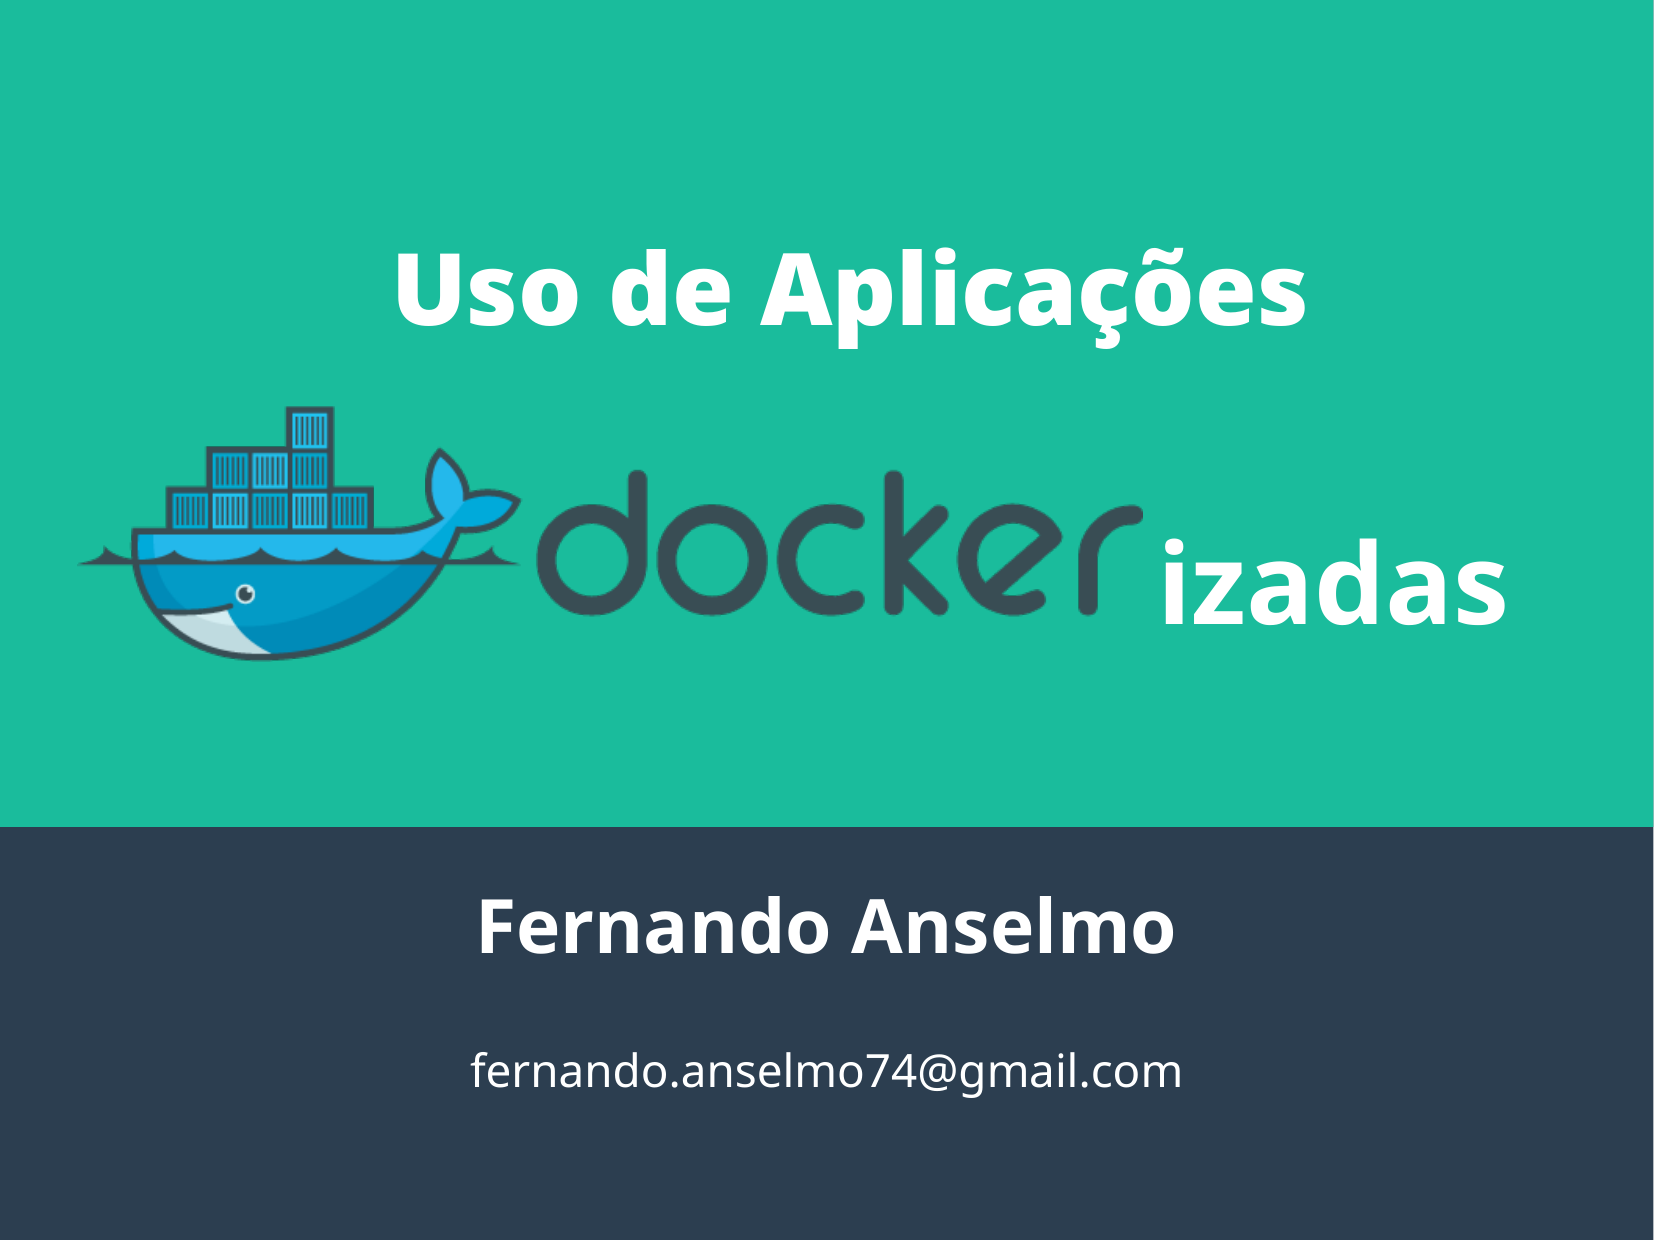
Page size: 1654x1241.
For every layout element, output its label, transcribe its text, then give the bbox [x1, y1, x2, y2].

subtitle Fernando Anselmo fernando.anselmo74@gmail.com [59, 856, 1595, 1182]
text_box izadas [1142, 497, 1619, 643]
picture [77, 406, 1143, 662]
title Uso de Aplicações [82, 165, 1619, 340]
